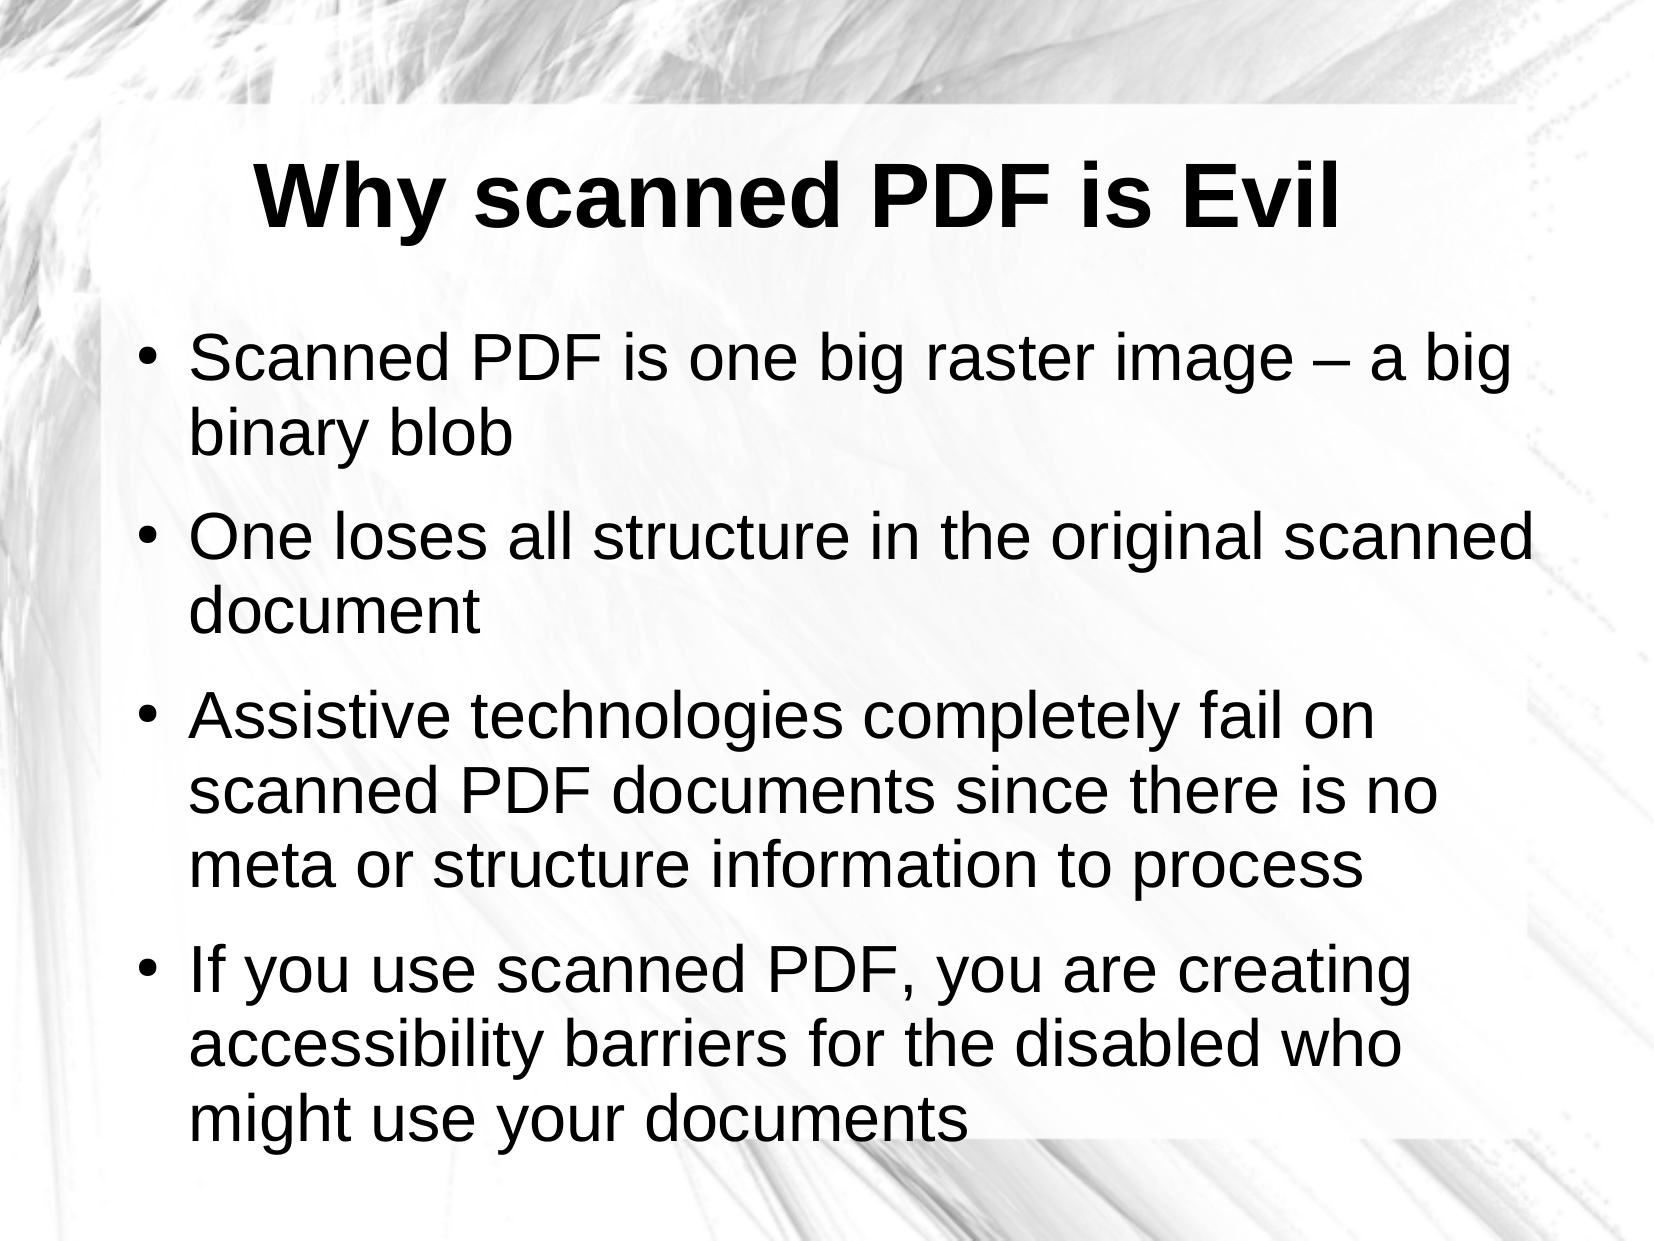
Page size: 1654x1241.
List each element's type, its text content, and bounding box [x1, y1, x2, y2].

picture [0, 0, 1654, 1241]
list Scanned PDF is one big raster image – a big binary blob One loses all structure in the original scanned document Assistive technologies completely fail on scanned PDF documents since there is no meta or structure information to process If you use scanned PDF, you are creating accessibility barriers for the disabled who might use your documents [118, 319, 1571, 1157]
title Why scanned PDF is Evil [118, 112, 1506, 281]
